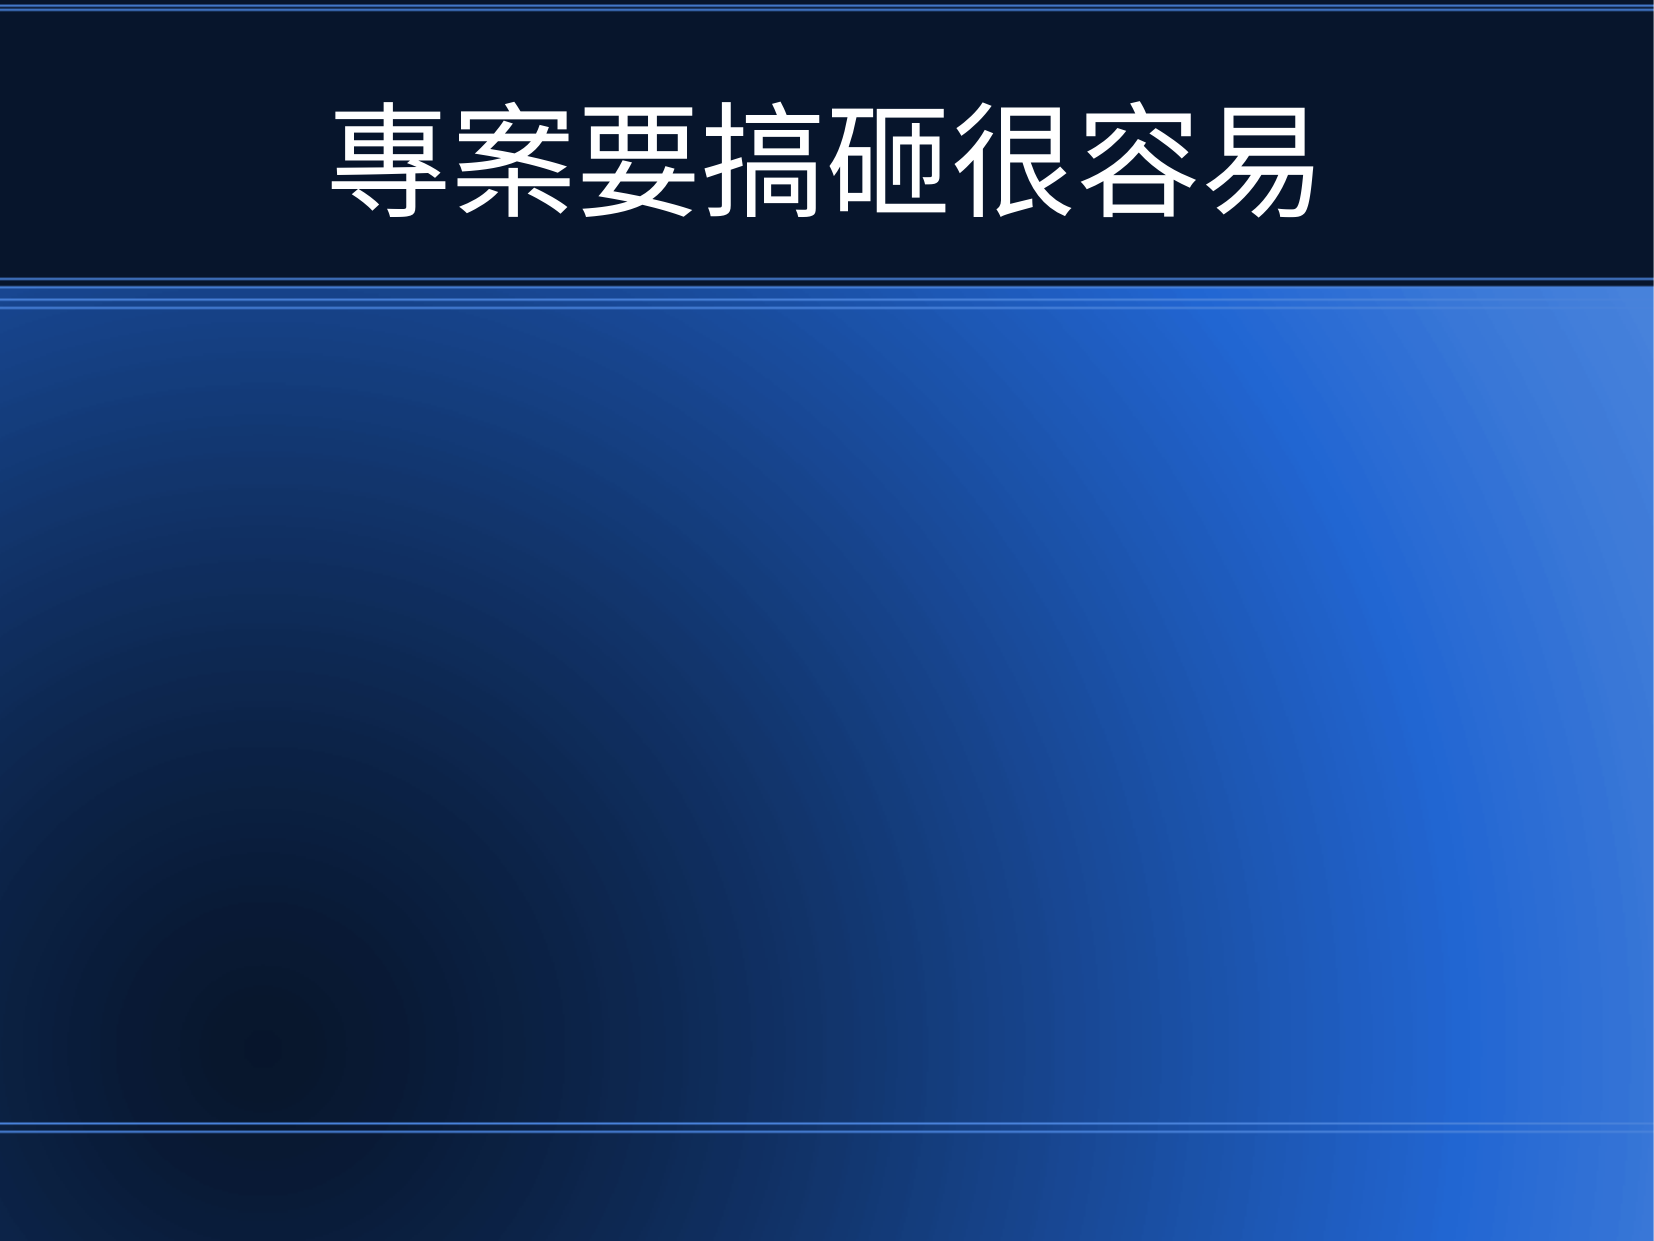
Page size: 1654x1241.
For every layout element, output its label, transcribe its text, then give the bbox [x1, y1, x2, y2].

title 專案要搞砸很容易 [82, 49, 1571, 257]
picture [0, 0, 1654, 1241]
